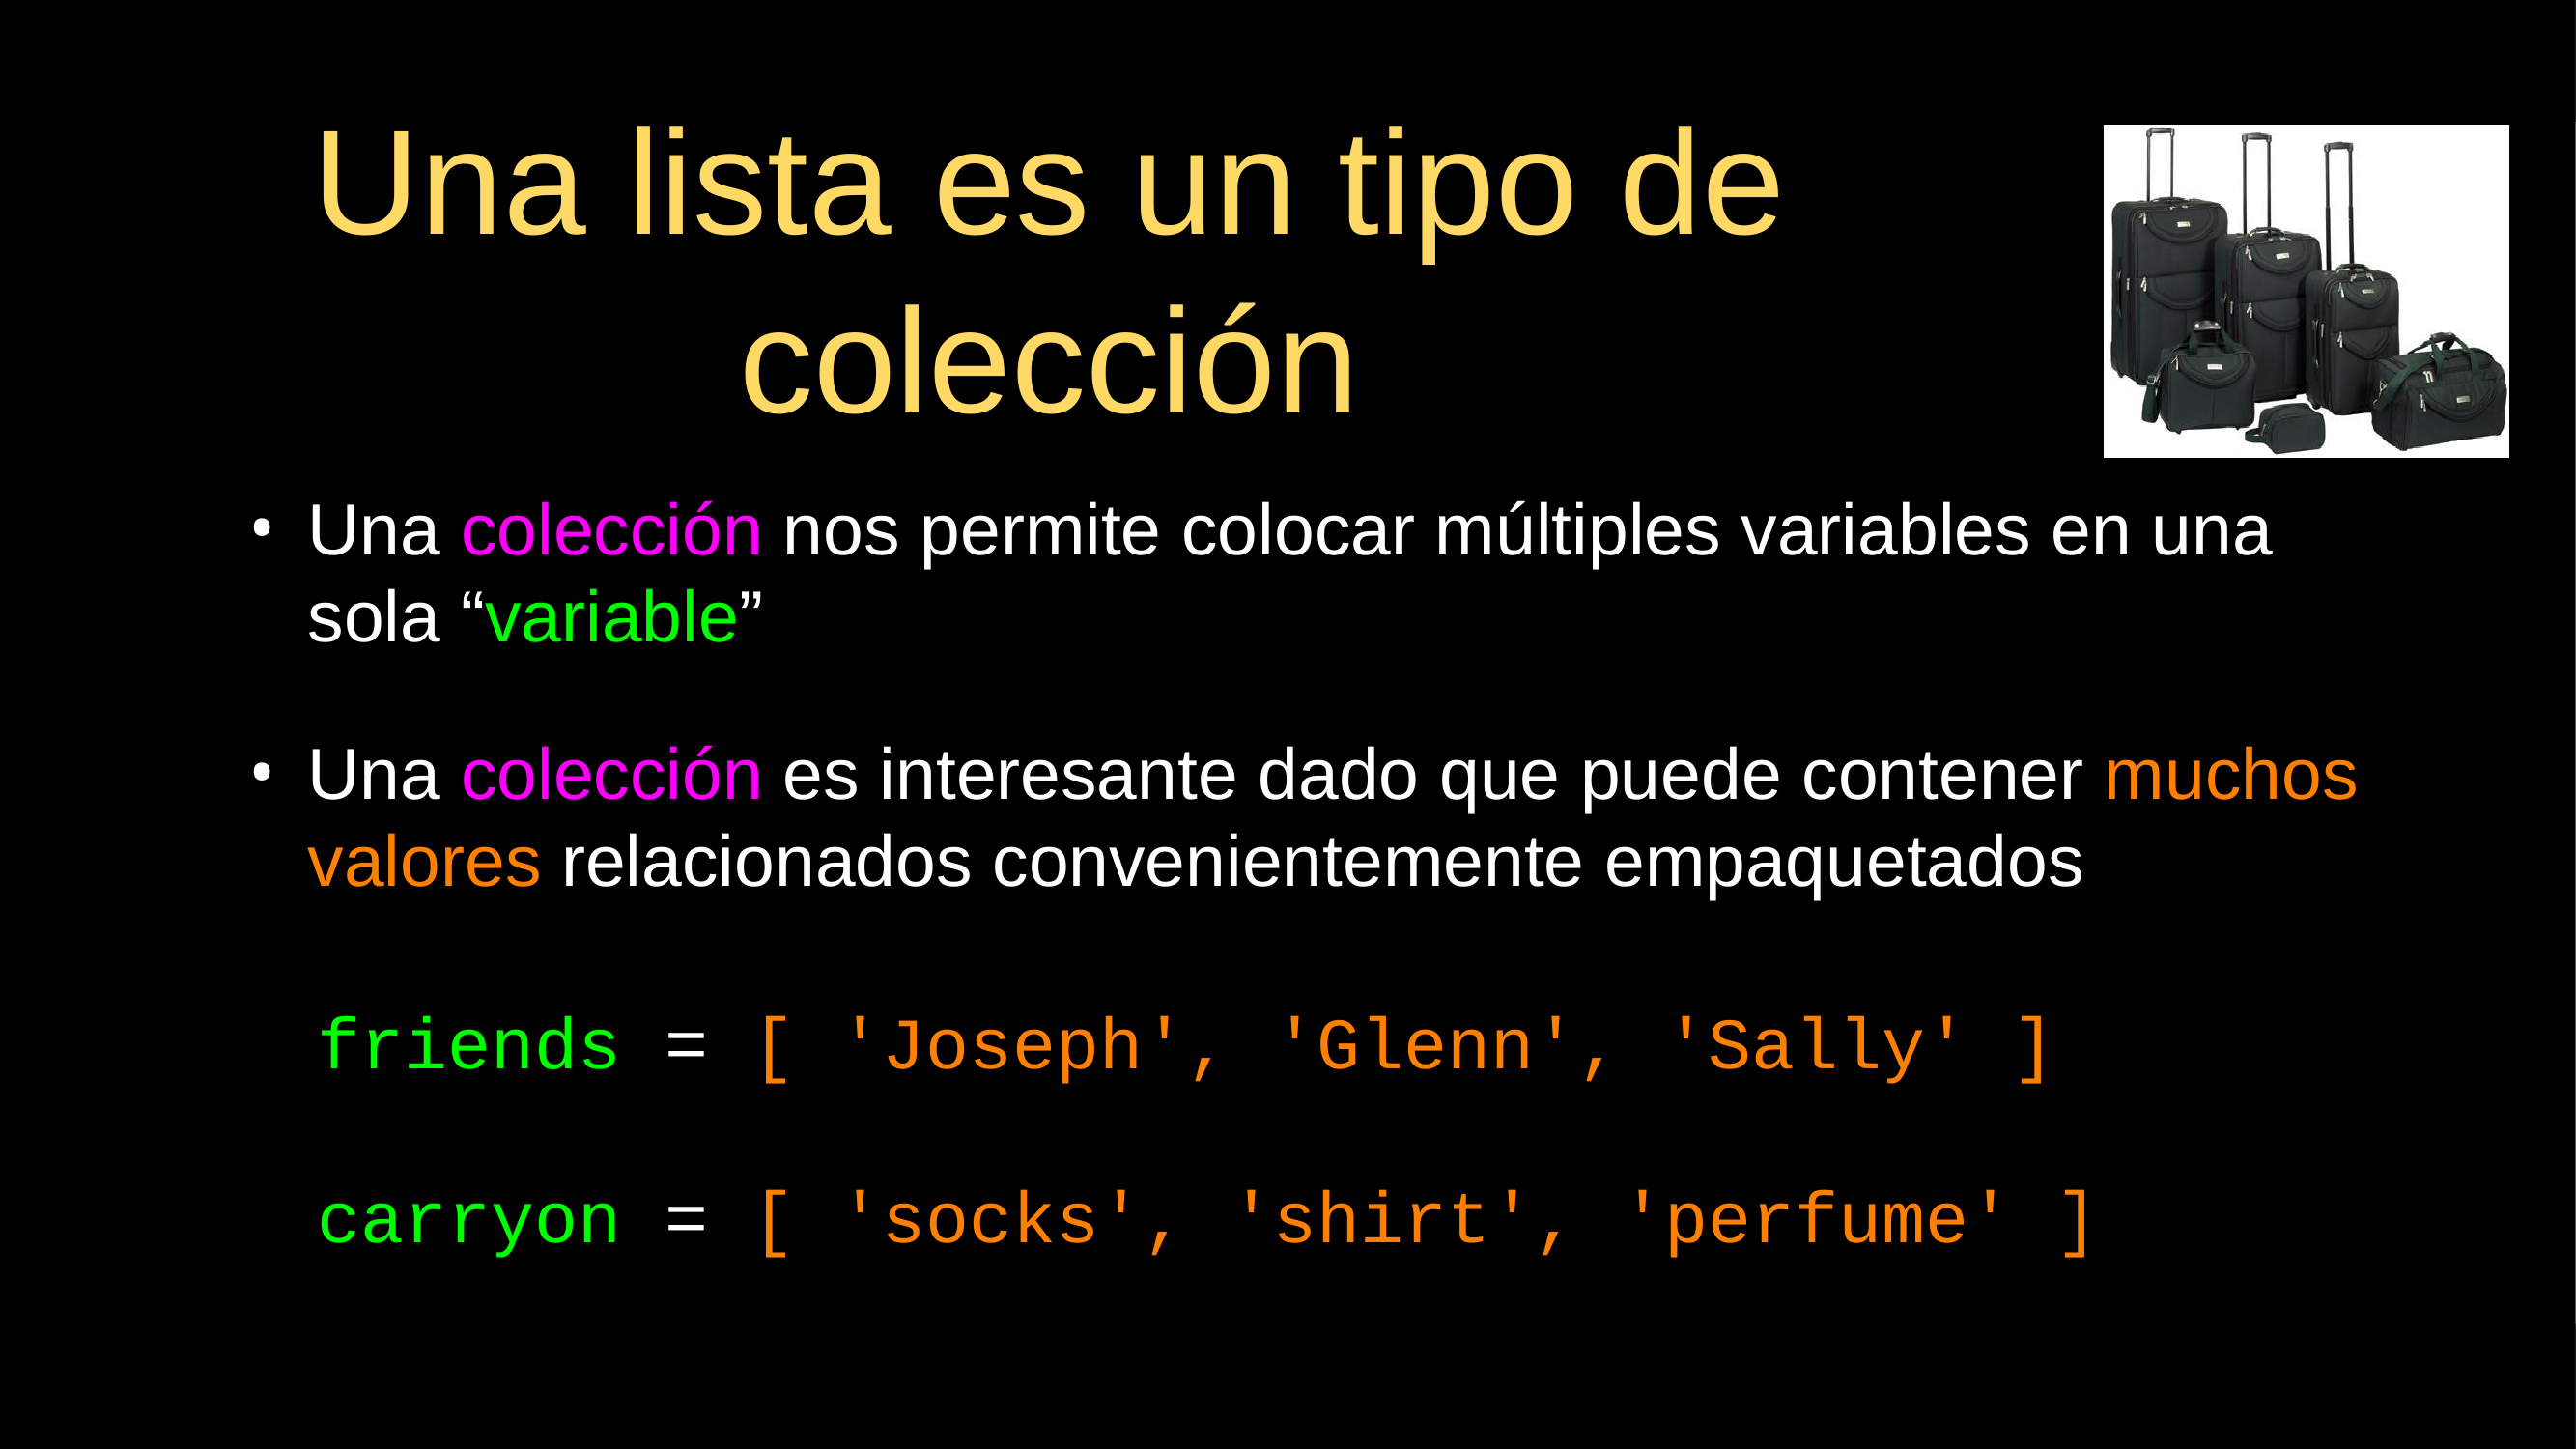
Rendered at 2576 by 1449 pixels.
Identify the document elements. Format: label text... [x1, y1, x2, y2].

text_box friends = [ 'Joseph', 'Glenn', 'Sally' ] carryon = [ 'socks', 'shirt', 'perfume' ] [317, 951, 2250, 1302]
title Una lista es un tipo de colección [0, 125, 2100, 403]
picture [2104, 125, 2509, 458]
list Una colección nos permite colocar múltiples variables en una sola “variable” Una colección es interesante dado que puede contener muchos valores relacionados convenientemente empaquetados [183, 412, 2391, 972]
